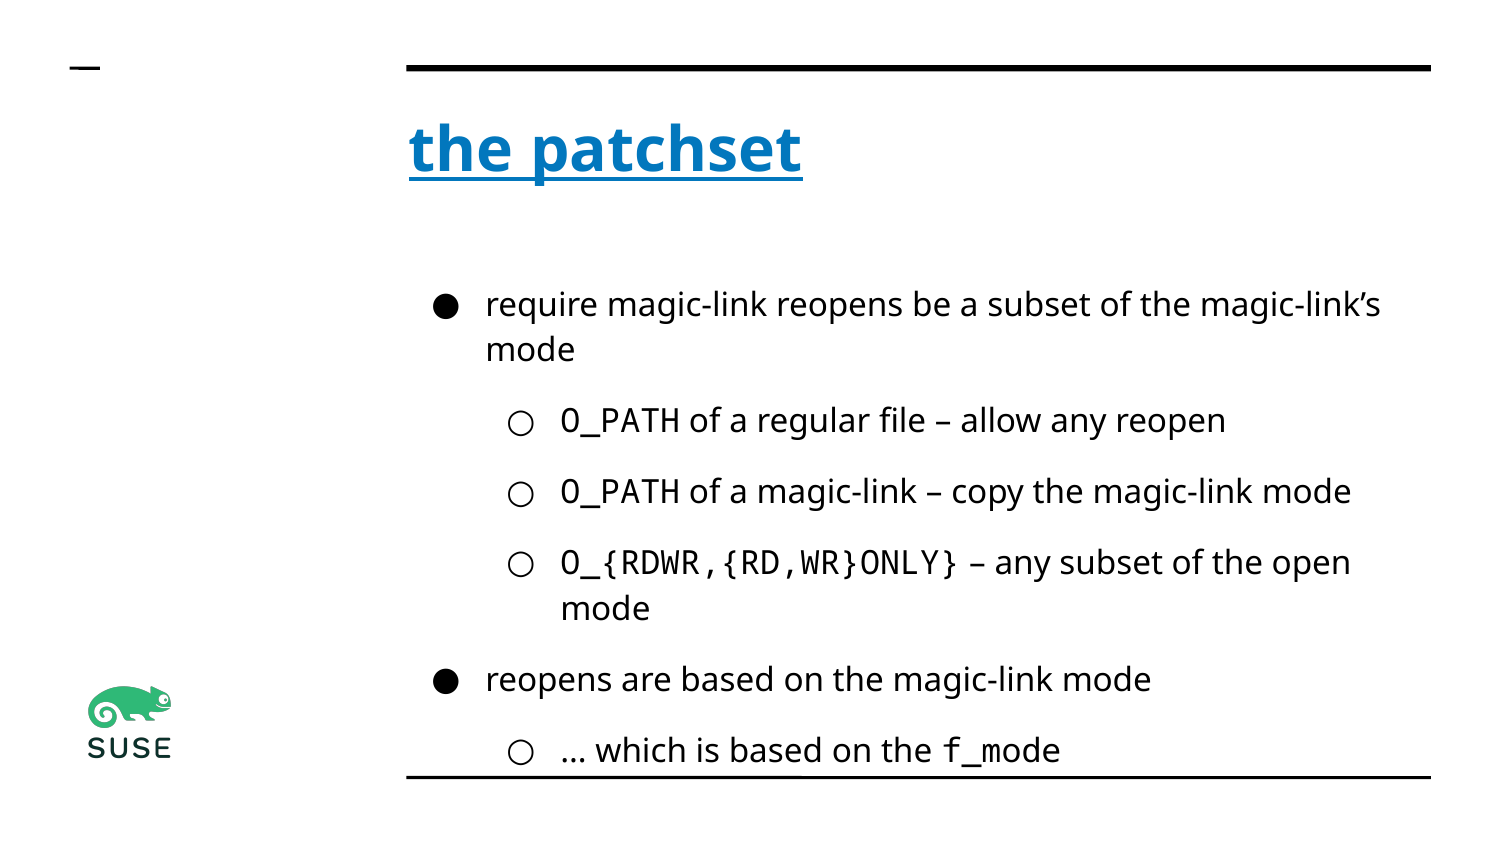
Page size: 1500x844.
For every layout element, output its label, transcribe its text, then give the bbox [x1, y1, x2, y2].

list require magic-link reopens be a subset of the magic-link’s mode O_PATH of a regular file – allow any reopen O_PATH of a magic-link – copy the magic-link mode O_{RDWR,{RD,WR}ONLY} – any subset of the open mode reopens are based on the magic-link mode … which is based on the f_mode [395, 261, 1433, 755]
picture [69, 667, 190, 778]
title the patchset [393, 94, 1431, 199]
